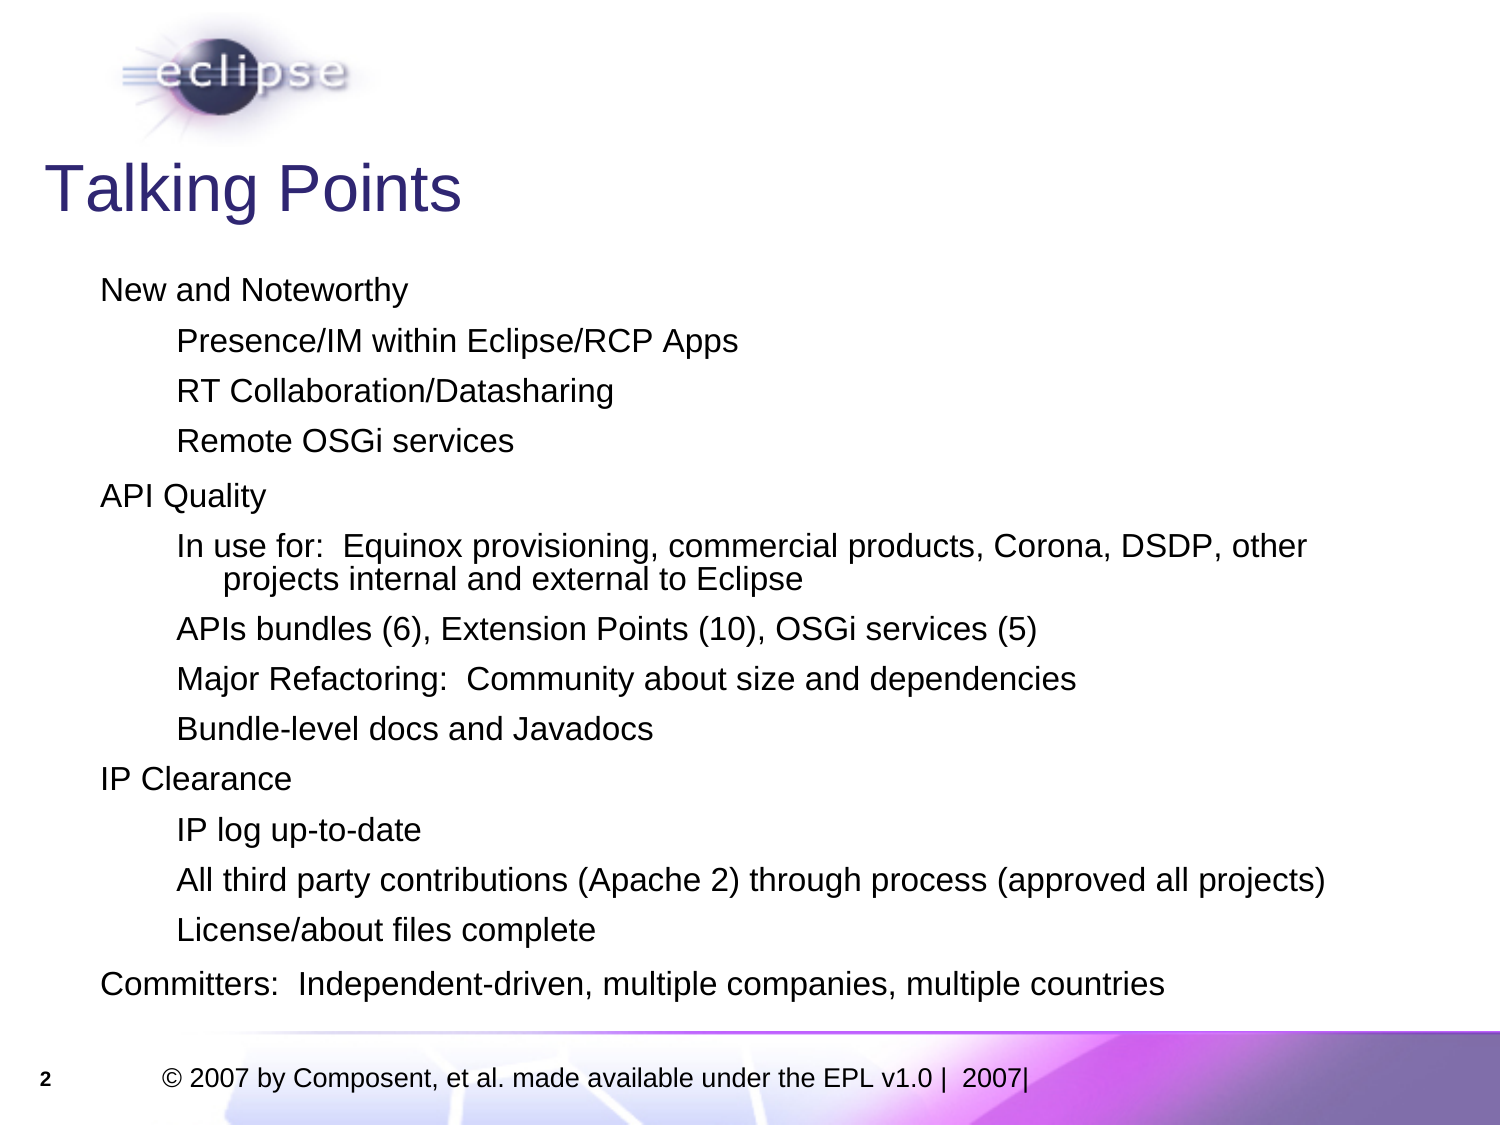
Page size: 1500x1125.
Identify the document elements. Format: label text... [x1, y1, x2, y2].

picture [87, 12, 389, 147]
picture [92, 1031, 1500, 1125]
title Talking Points [30, 150, 1383, 241]
list New and Noteworthy Presence/IM within Eclipse/RCP Apps RT Collaboration/Datasharing Remote OSGi services API Quality In use for: Equinox provisioning, commercial products, Corona, DSDP, other projects internal and external to Eclipse APIs bundles (6), Extension Points (10), OSGi services (5) Major Refactoring: Community about size and dependencies Bundle-level docs and Javadocs IP Clearance IP log up-to-date All third party contributions (Apache 2) through process (approved all projects) License/about files complete Committers: Independent-driven, multiple companies, multiple countries [85, 263, 1399, 1036]
